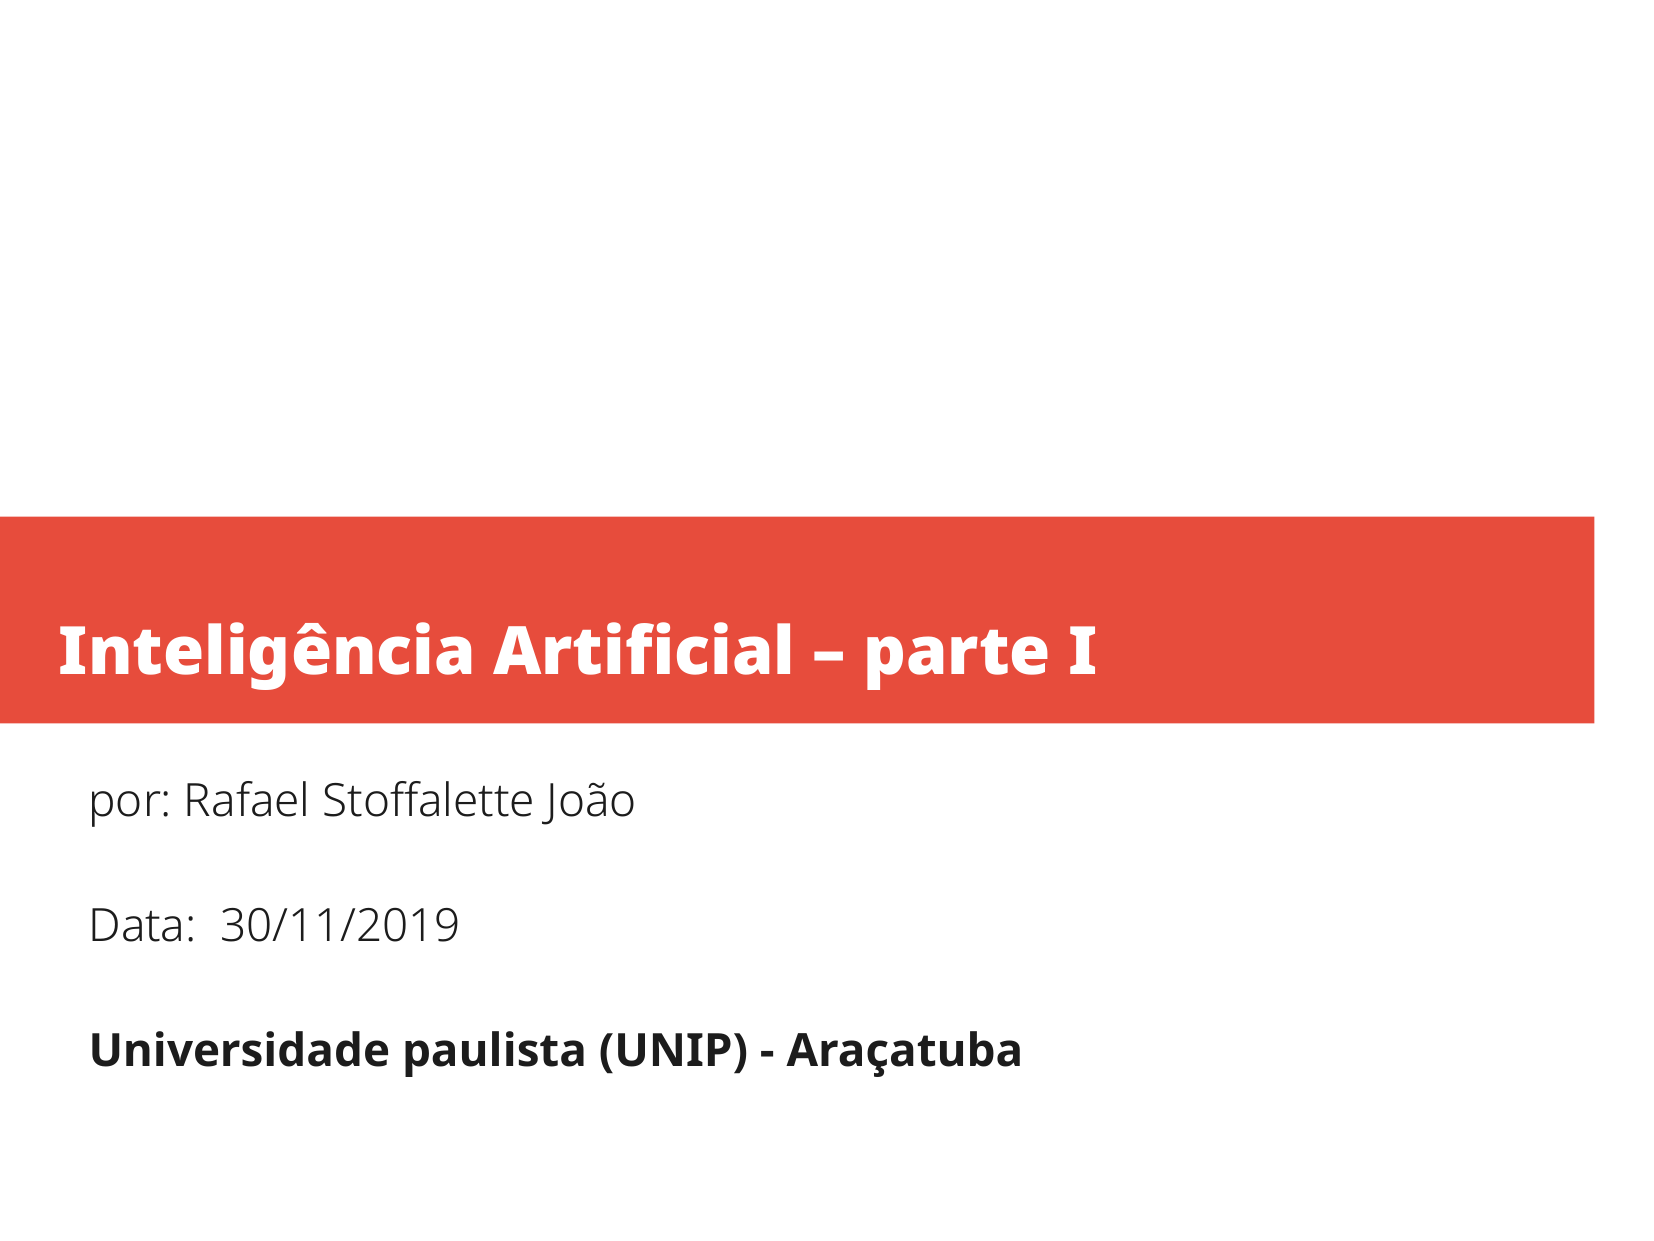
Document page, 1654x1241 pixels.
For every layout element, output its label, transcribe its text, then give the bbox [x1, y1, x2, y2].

title Inteligência Artificial – parte I [59, 546, 1595, 694]
subtitle por: Rafael Stoffalette João Data: 30/11/2019 Universidade paulista (UNIP) - Araçatuba [88, 767, 1595, 1182]
